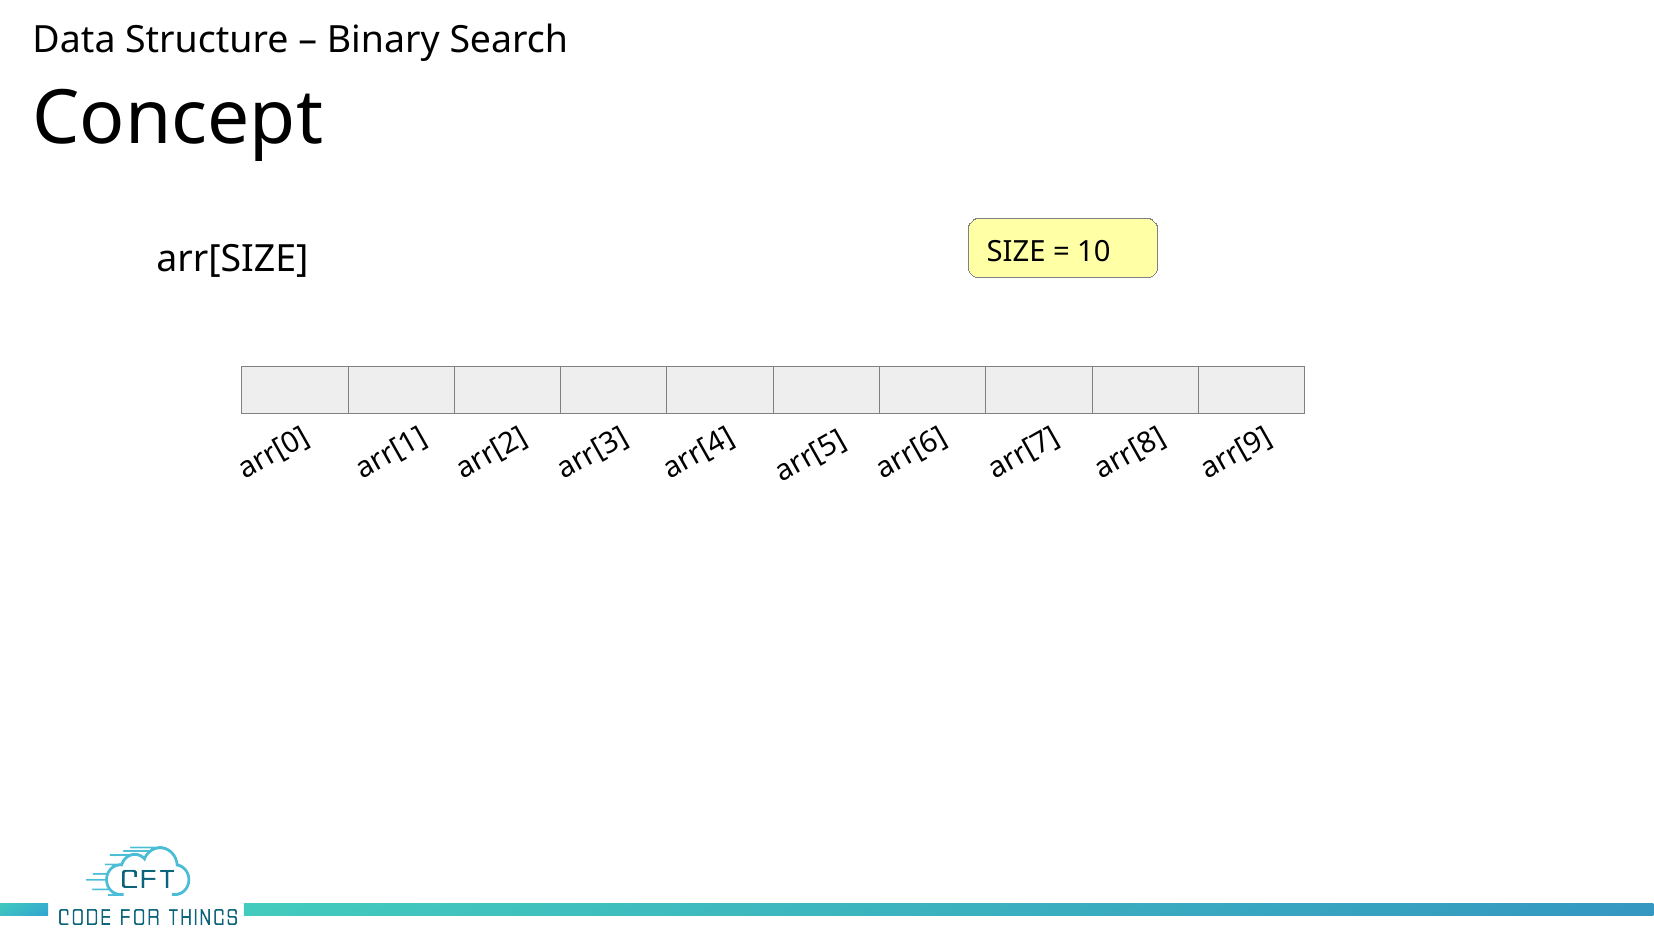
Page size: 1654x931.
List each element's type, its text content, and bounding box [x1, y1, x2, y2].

text_box [968, 218, 1158, 278]
text_box arr[3] [531, 389, 673, 505]
text_box arr[0] [212, 389, 353, 505]
text_box arr[4] [641, 389, 780, 505]
text_box arr[5] [750, 392, 891, 508]
text_box arr[6] [856, 389, 992, 505]
text_box [241, 366, 1305, 414]
text_box arr[1] [330, 389, 467, 505]
text_box arr[9] [1175, 389, 1317, 505]
text_box arr[2] [430, 389, 567, 505]
text_box arr[8] [1072, 389, 1207, 505]
text_box arr[SIZE] [141, 224, 355, 291]
text_box arr[7] [964, 389, 1104, 505]
text_box SIZE = 10 [971, 222, 1152, 272]
title Data Structure – Binary Search Concept [32, 12, 1184, 166]
picture [59, 846, 237, 925]
